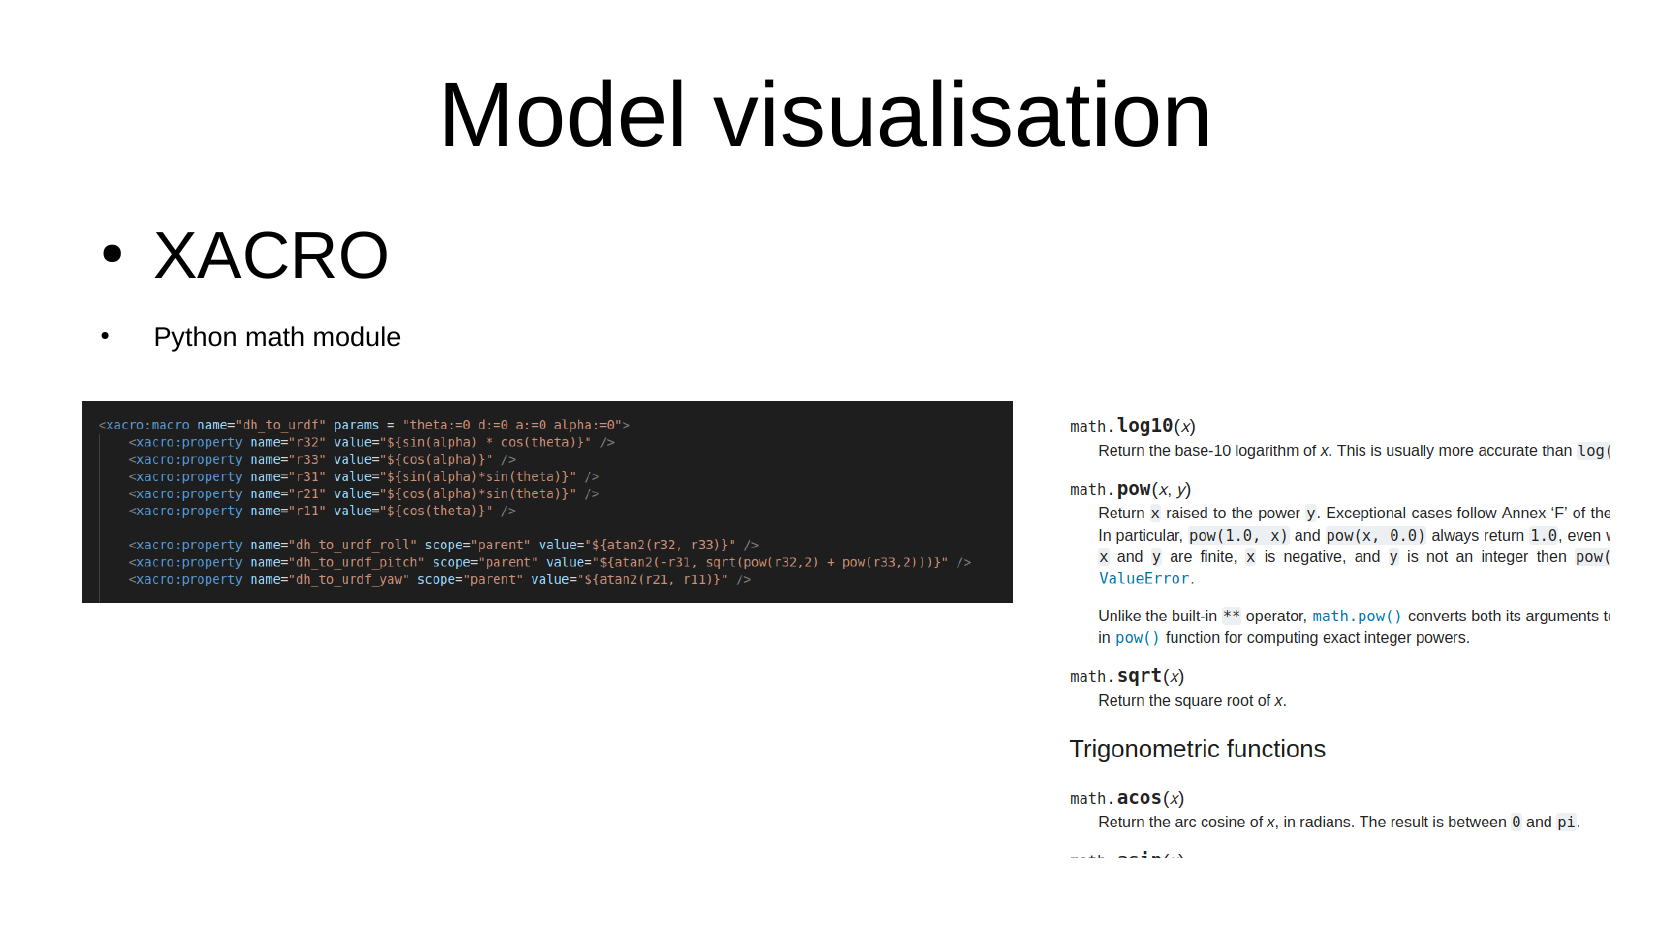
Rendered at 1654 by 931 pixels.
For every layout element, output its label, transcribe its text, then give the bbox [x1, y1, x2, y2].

picture [82, 401, 1013, 603]
title Model visualisation [82, 37, 1571, 193]
list XACRO Python math module [82, 217, 1571, 758]
picture [1050, 412, 1610, 858]
